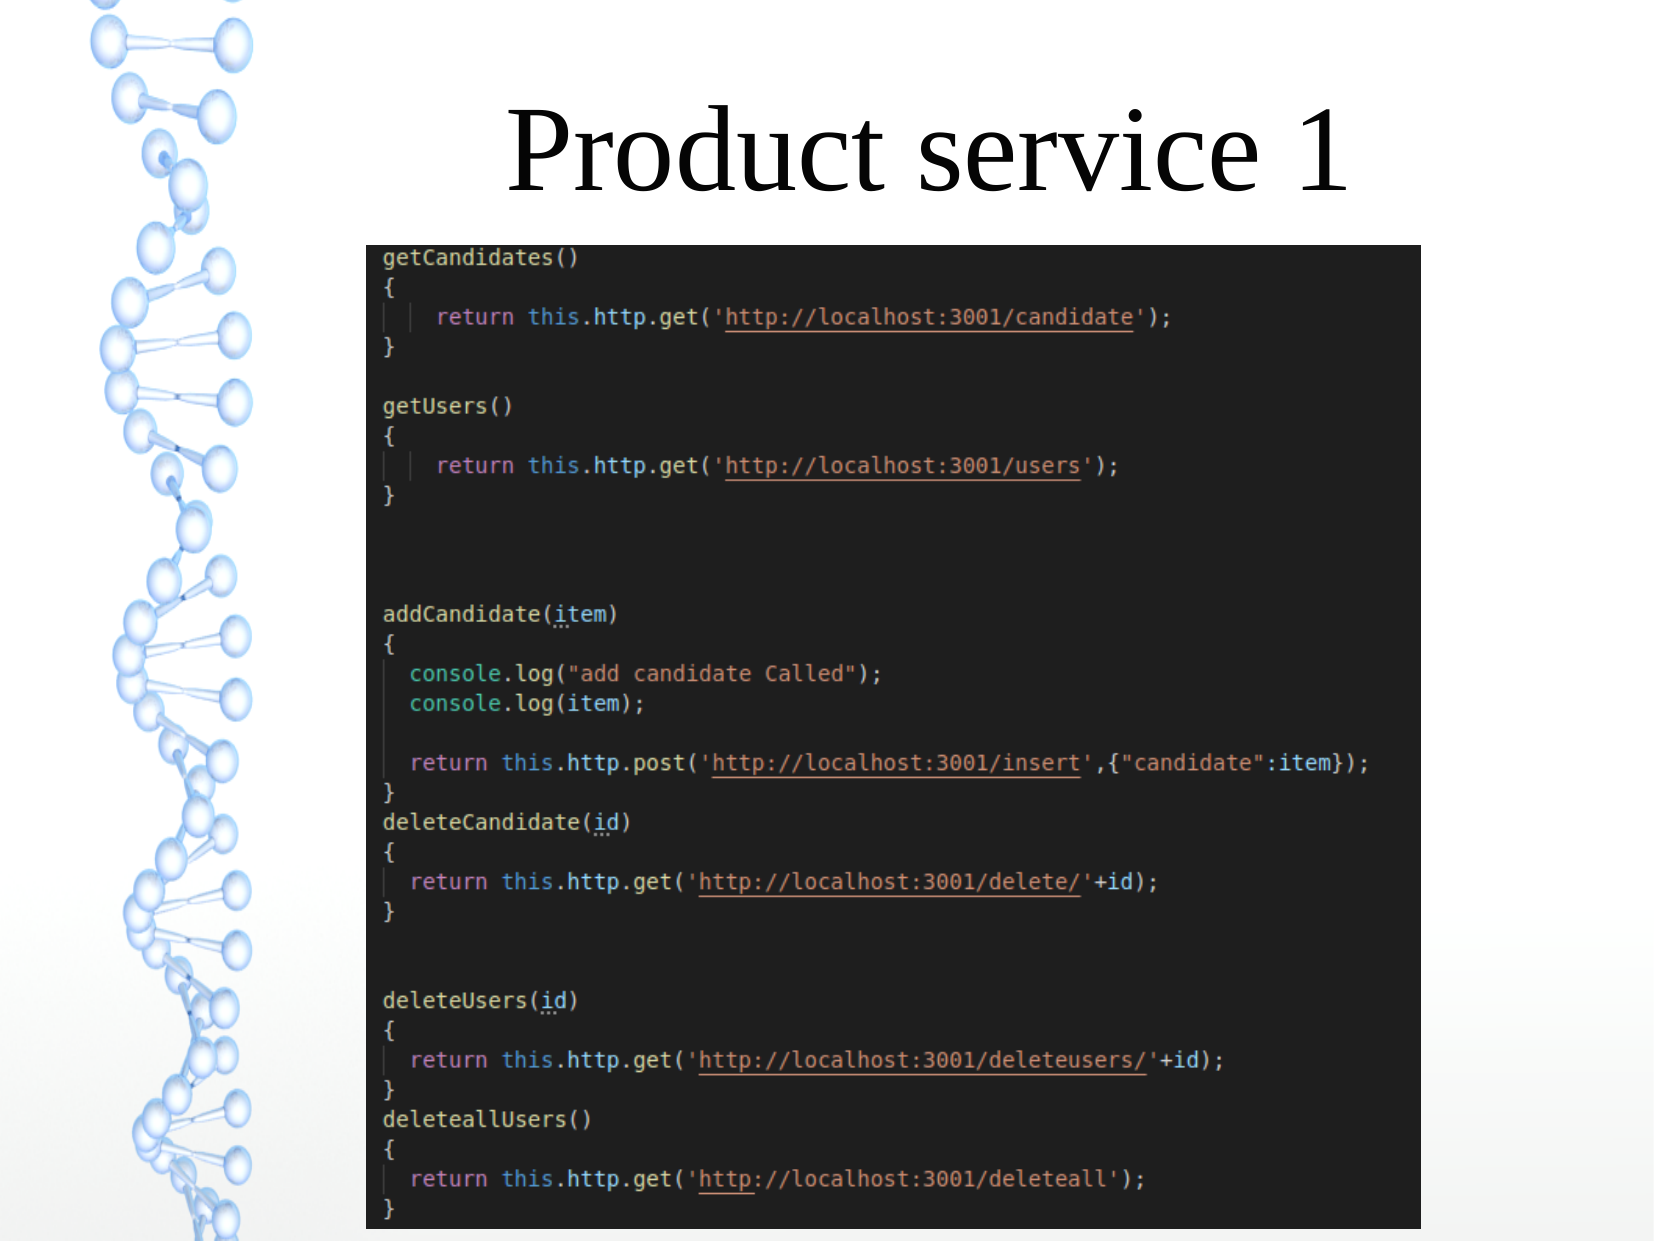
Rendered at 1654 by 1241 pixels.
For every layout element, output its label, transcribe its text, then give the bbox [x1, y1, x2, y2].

title Product service 1 [265, 47, 1595, 252]
picture [0, 0, 1654, 1241]
